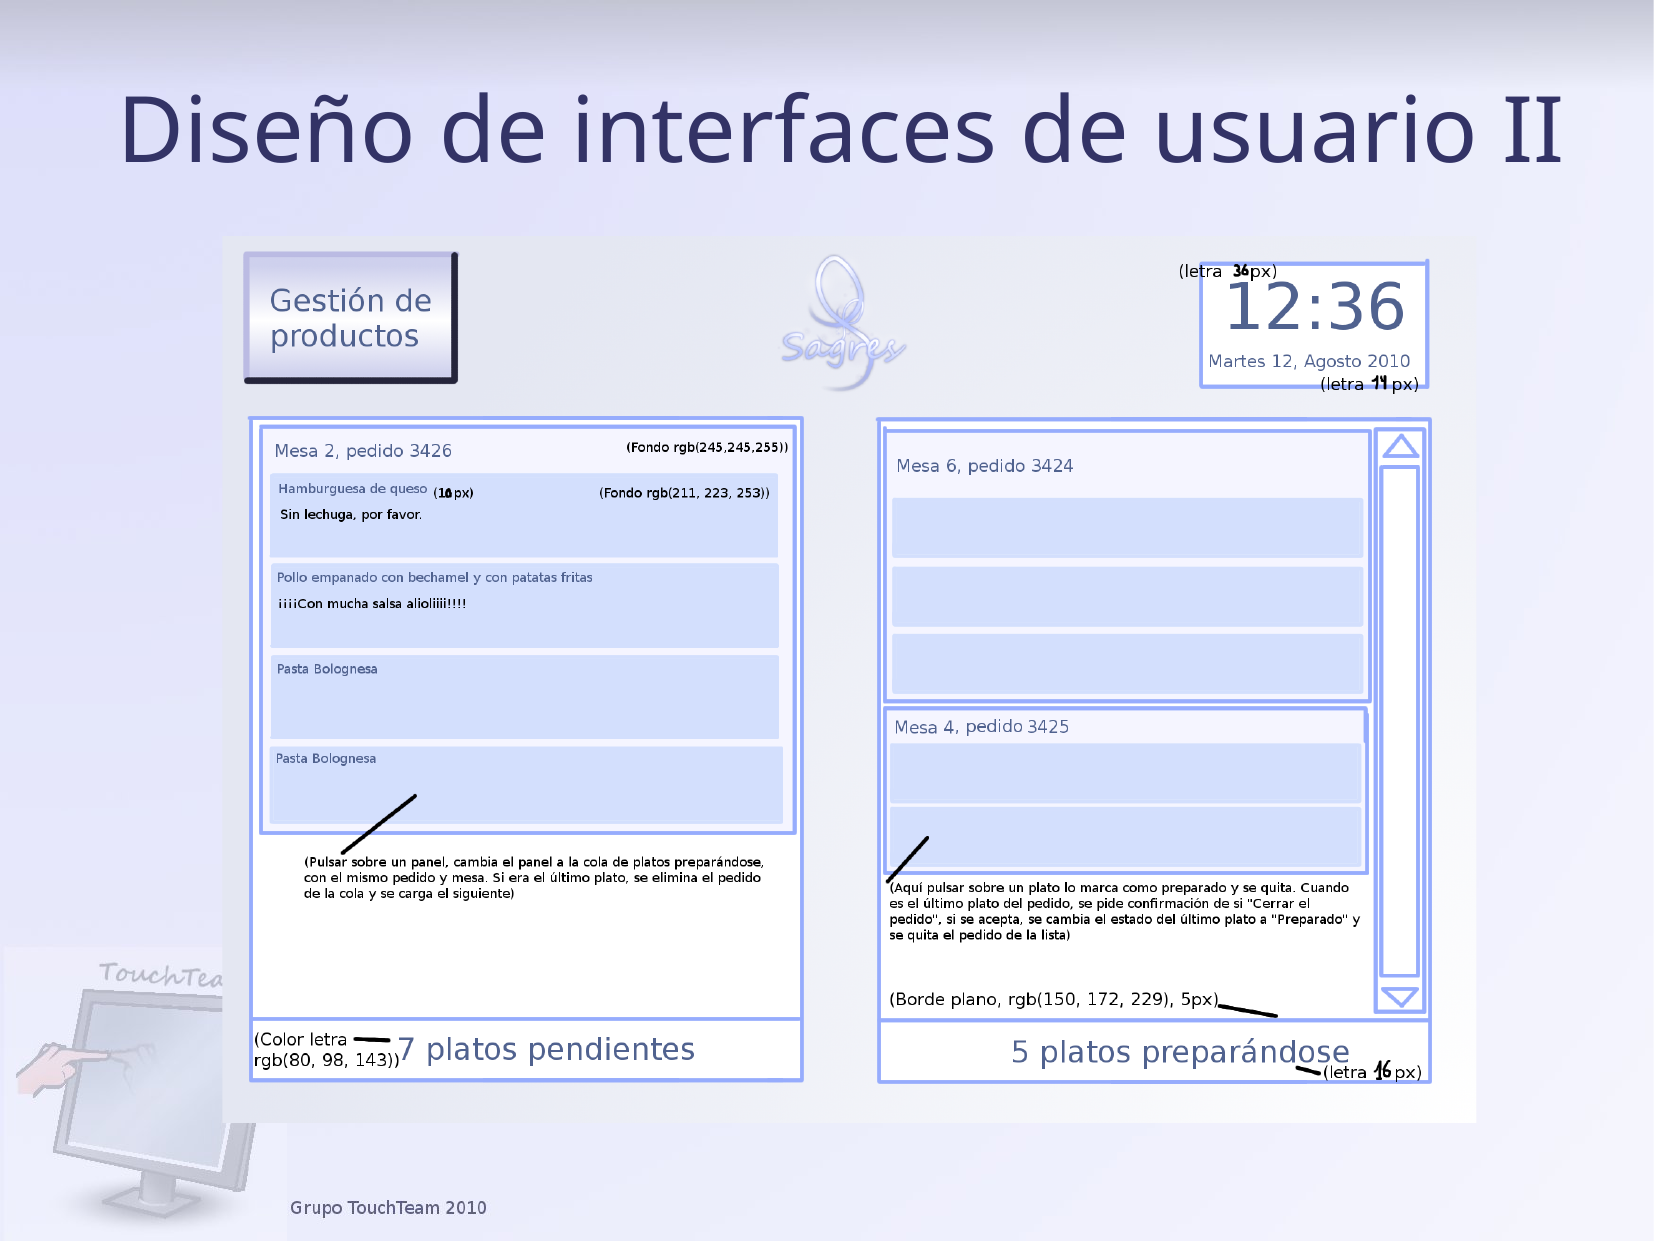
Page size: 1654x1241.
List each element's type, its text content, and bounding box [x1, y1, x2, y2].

picture [0, 0, 1654, 1241]
text_box Diseño de interfaces de usuario II [59, 46, 1625, 207]
